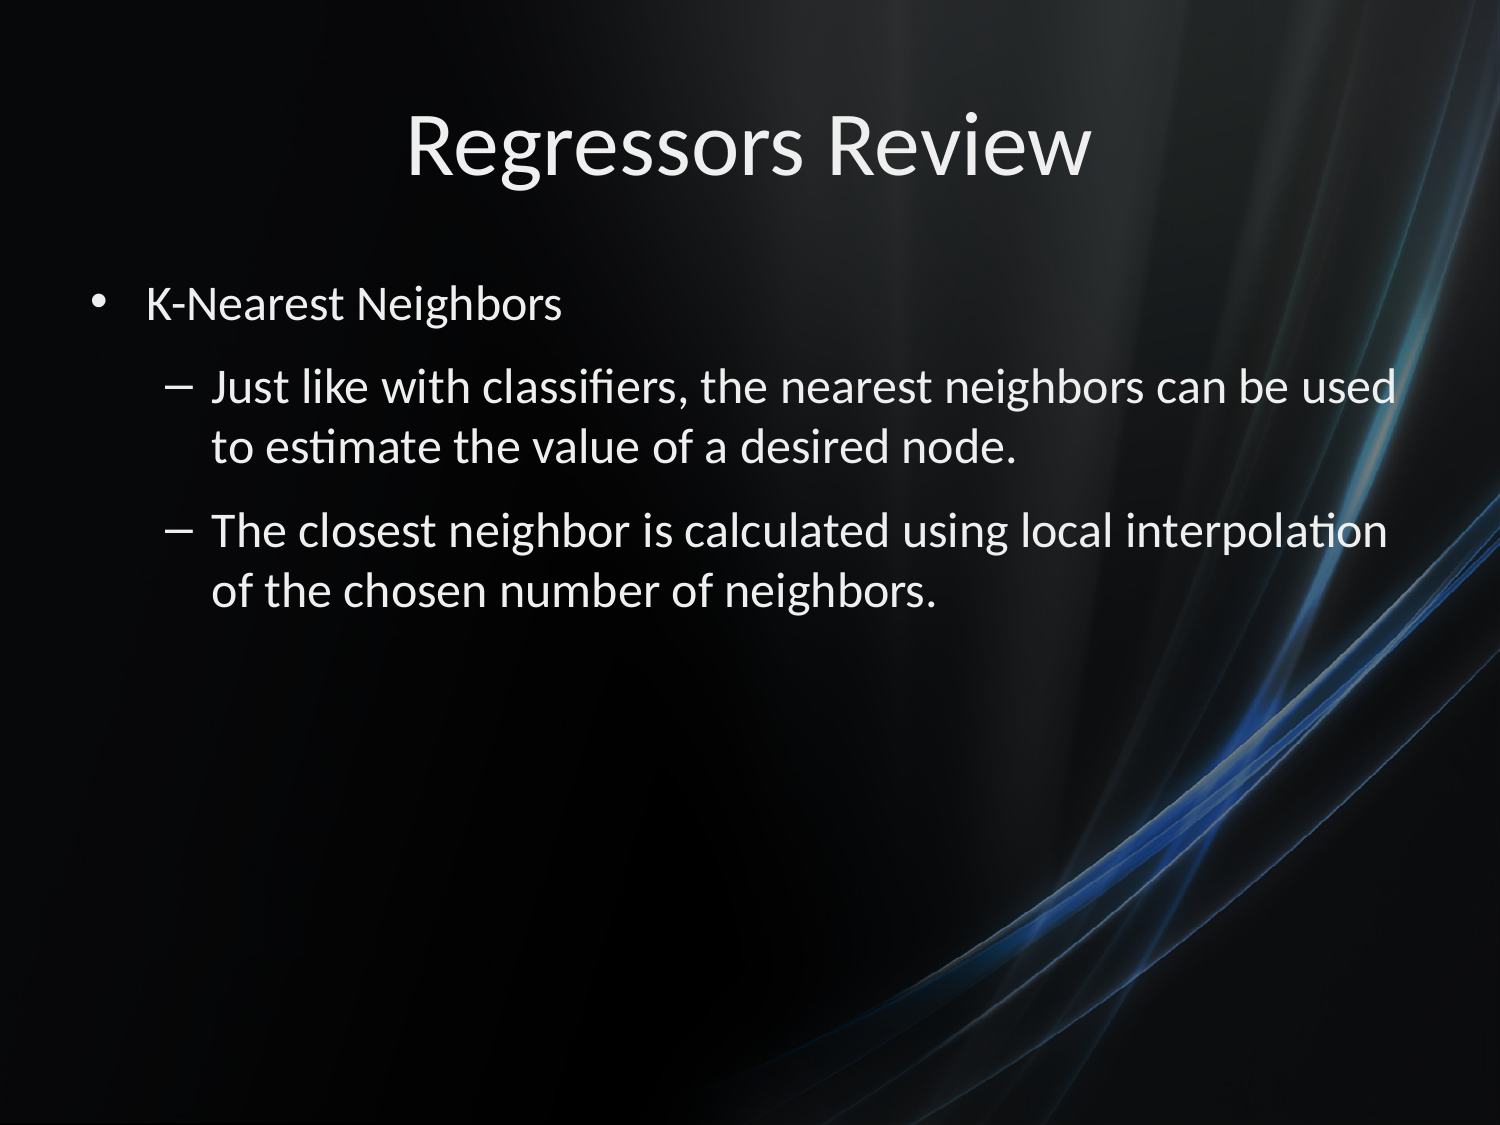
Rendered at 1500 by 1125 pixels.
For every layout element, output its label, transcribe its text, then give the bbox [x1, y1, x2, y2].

picture [0, 0, 1500, 1125]
title Regressors Review [75, 45, 1425, 233]
list K-Nearest Neighbors Just like with classifiers, the nearest neighbors can be used to estimate the value of a desired node. The closest neighbor is calculated using local interpolation of the chosen number of neighbors. [75, 262, 1425, 1005]
